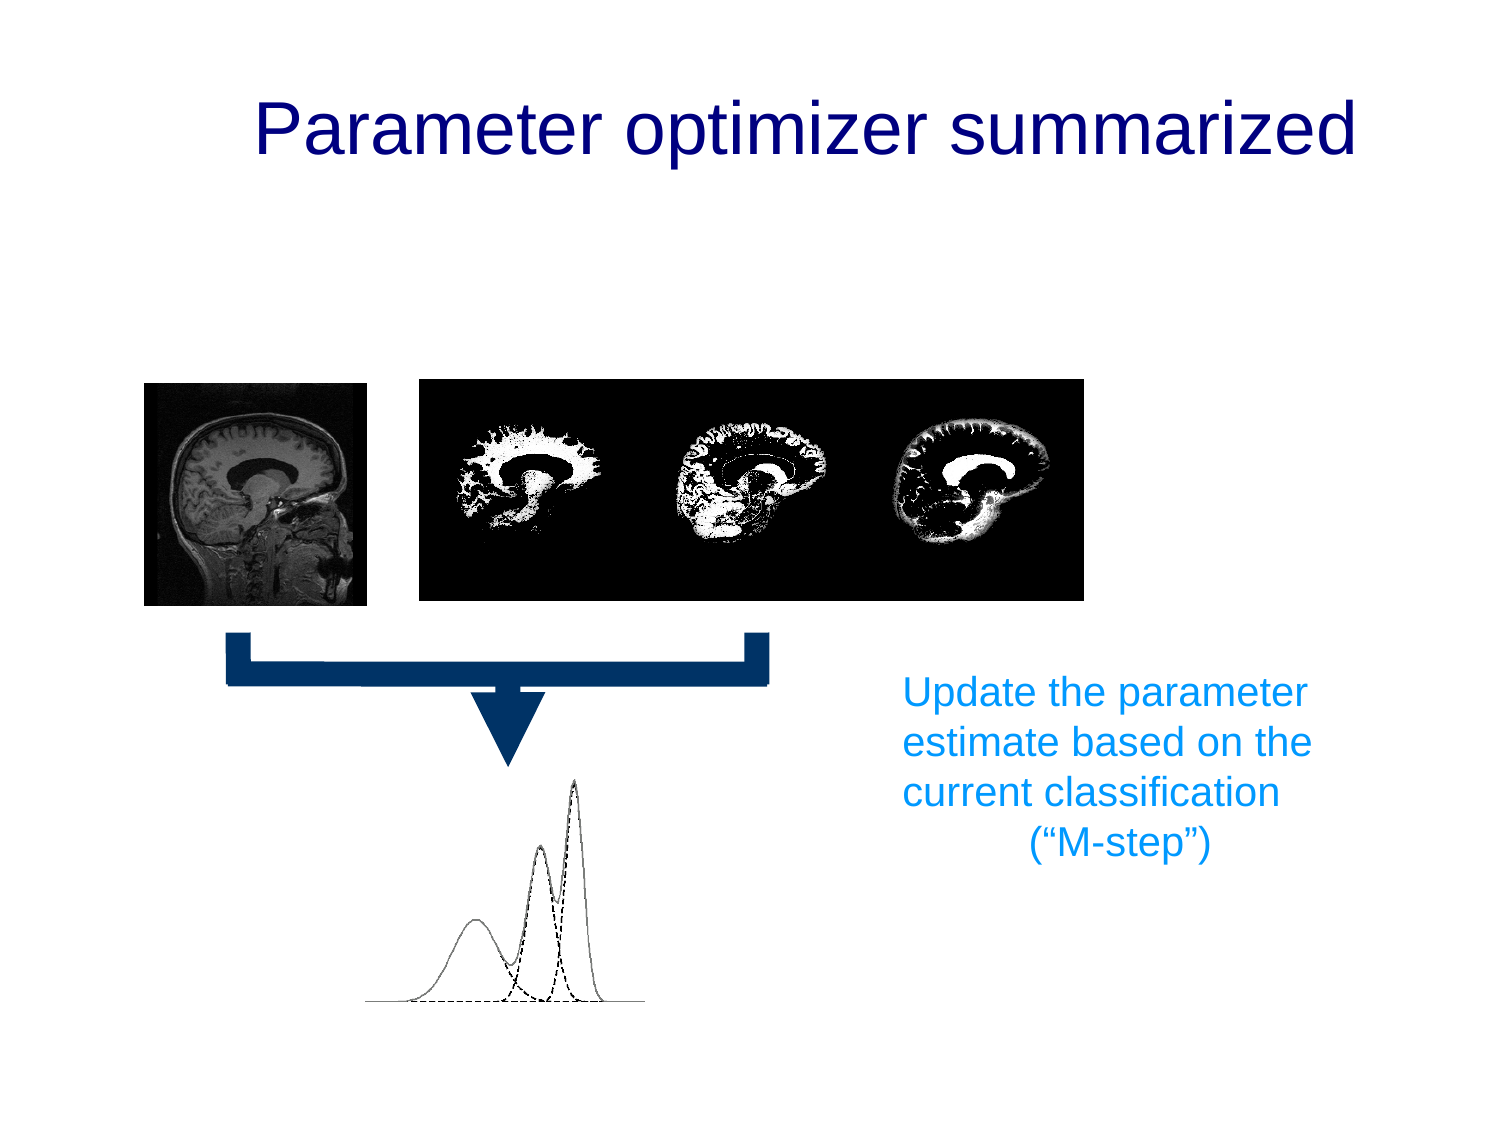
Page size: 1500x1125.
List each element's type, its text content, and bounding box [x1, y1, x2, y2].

picture [419, 379, 1084, 601]
picture [365, 779, 645, 1002]
title Parameter optimizer summarized [149, 65, 1463, 179]
picture [144, 383, 367, 606]
text_box Update the parameter estimate based on the current classification (“M-step”) [887, 657, 1413, 923]
